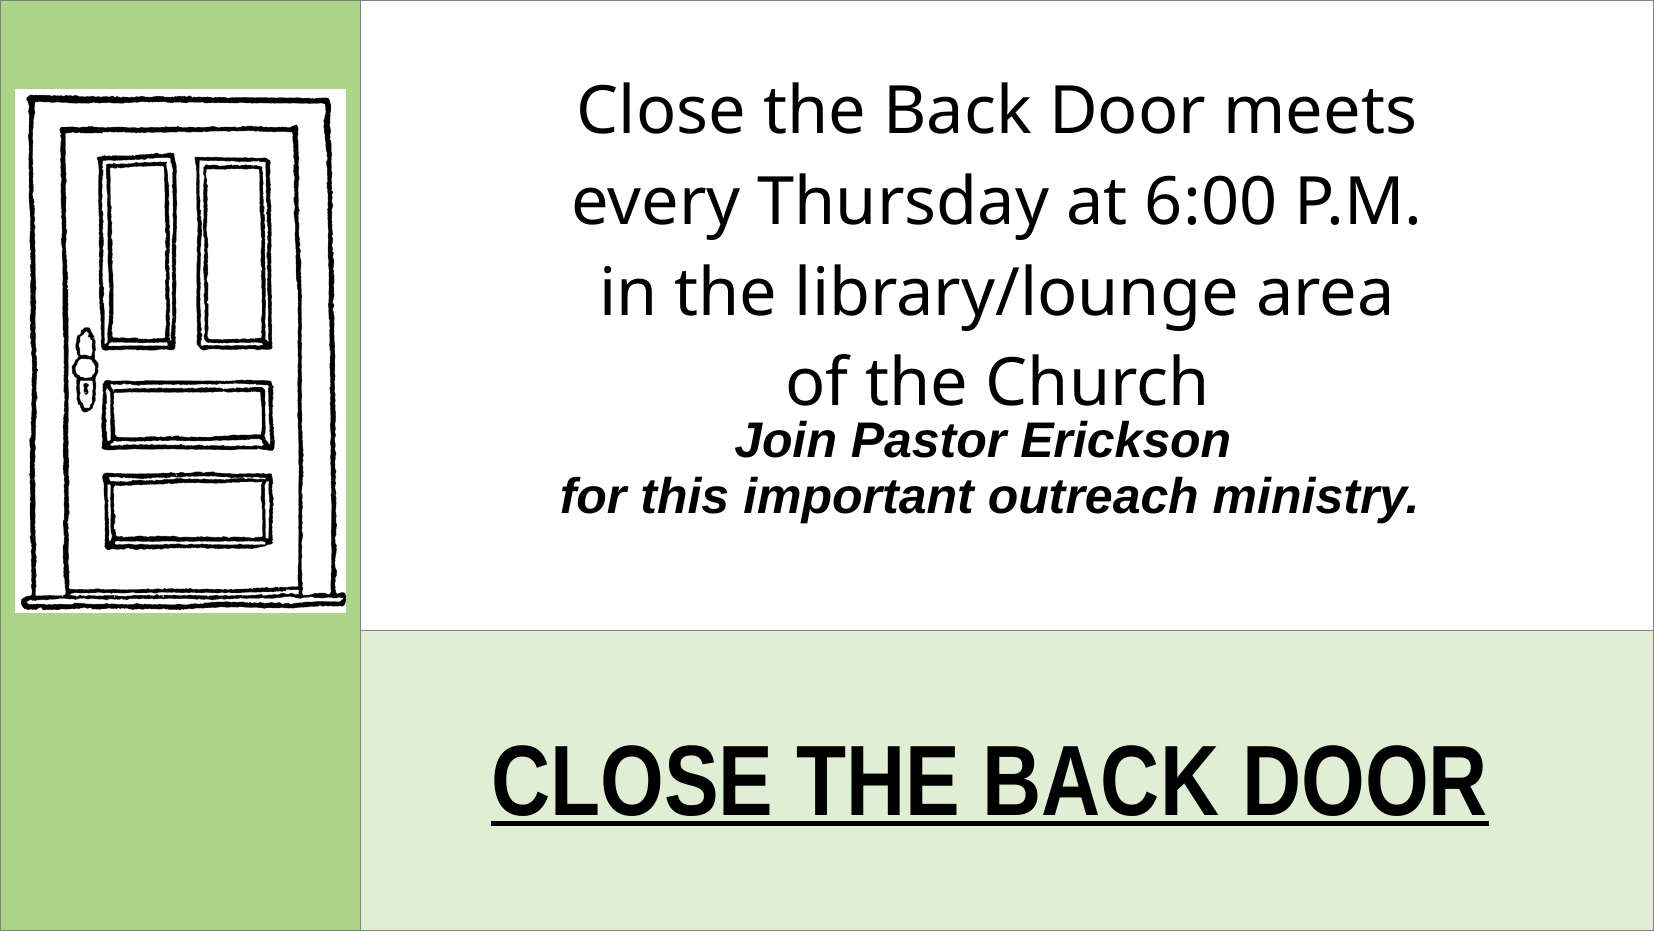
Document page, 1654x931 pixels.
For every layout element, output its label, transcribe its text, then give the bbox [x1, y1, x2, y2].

text_box Close the Back Door meets every Thursday at 6:00 P.M. in the library/lounge area of the Church [390, 54, 1606, 376]
text_box CLOSE THE BACK DOOR [435, 714, 1546, 844]
text_box Join Pastor Erickson for this important outreach ministry. [361, 405, 1636, 616]
text_box [0, 0, 1654, 931]
picture [15, 89, 346, 613]
